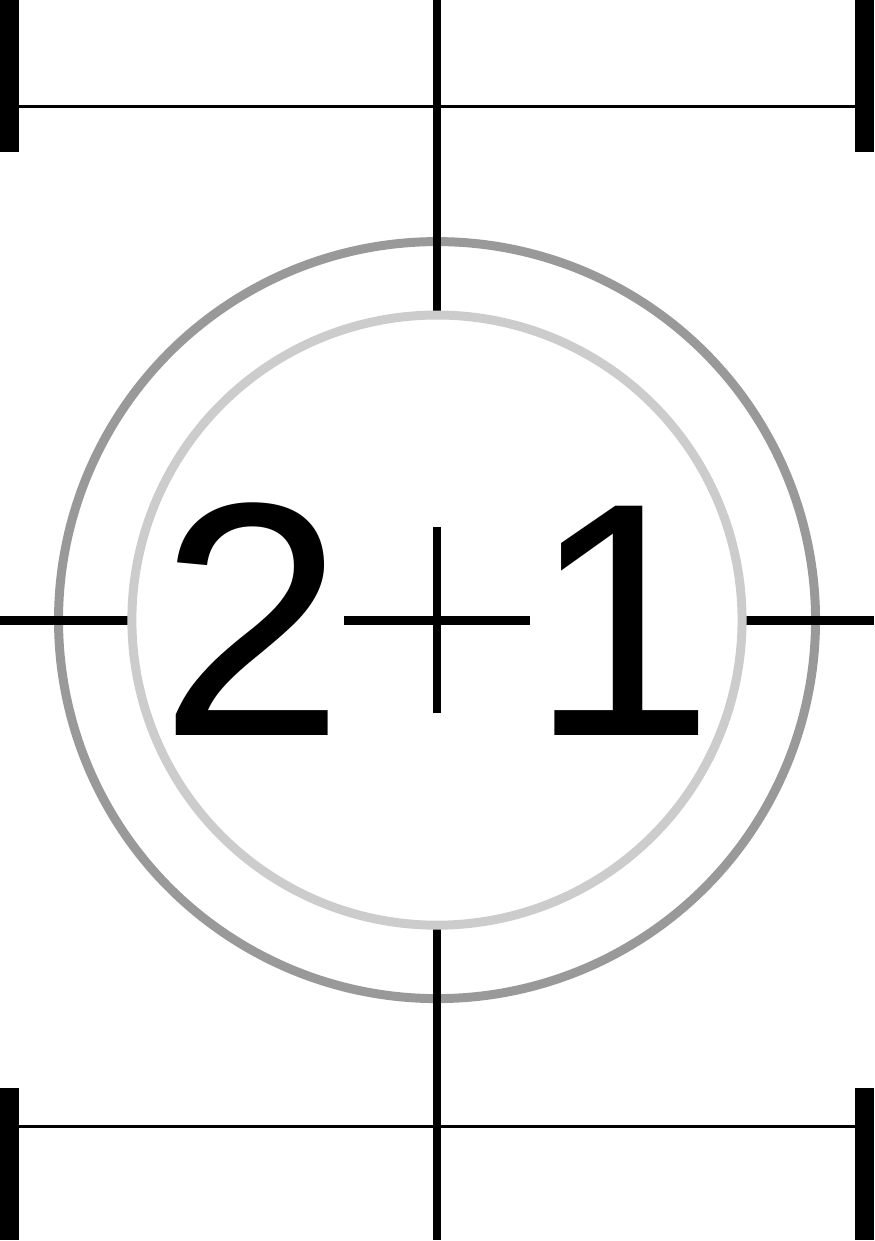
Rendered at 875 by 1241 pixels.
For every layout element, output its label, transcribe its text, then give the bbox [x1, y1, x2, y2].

text_box [111, 814, 763, 999]
text_box 2 1 [58, 426, 816, 814]
text_box [112, 241, 762, 426]
